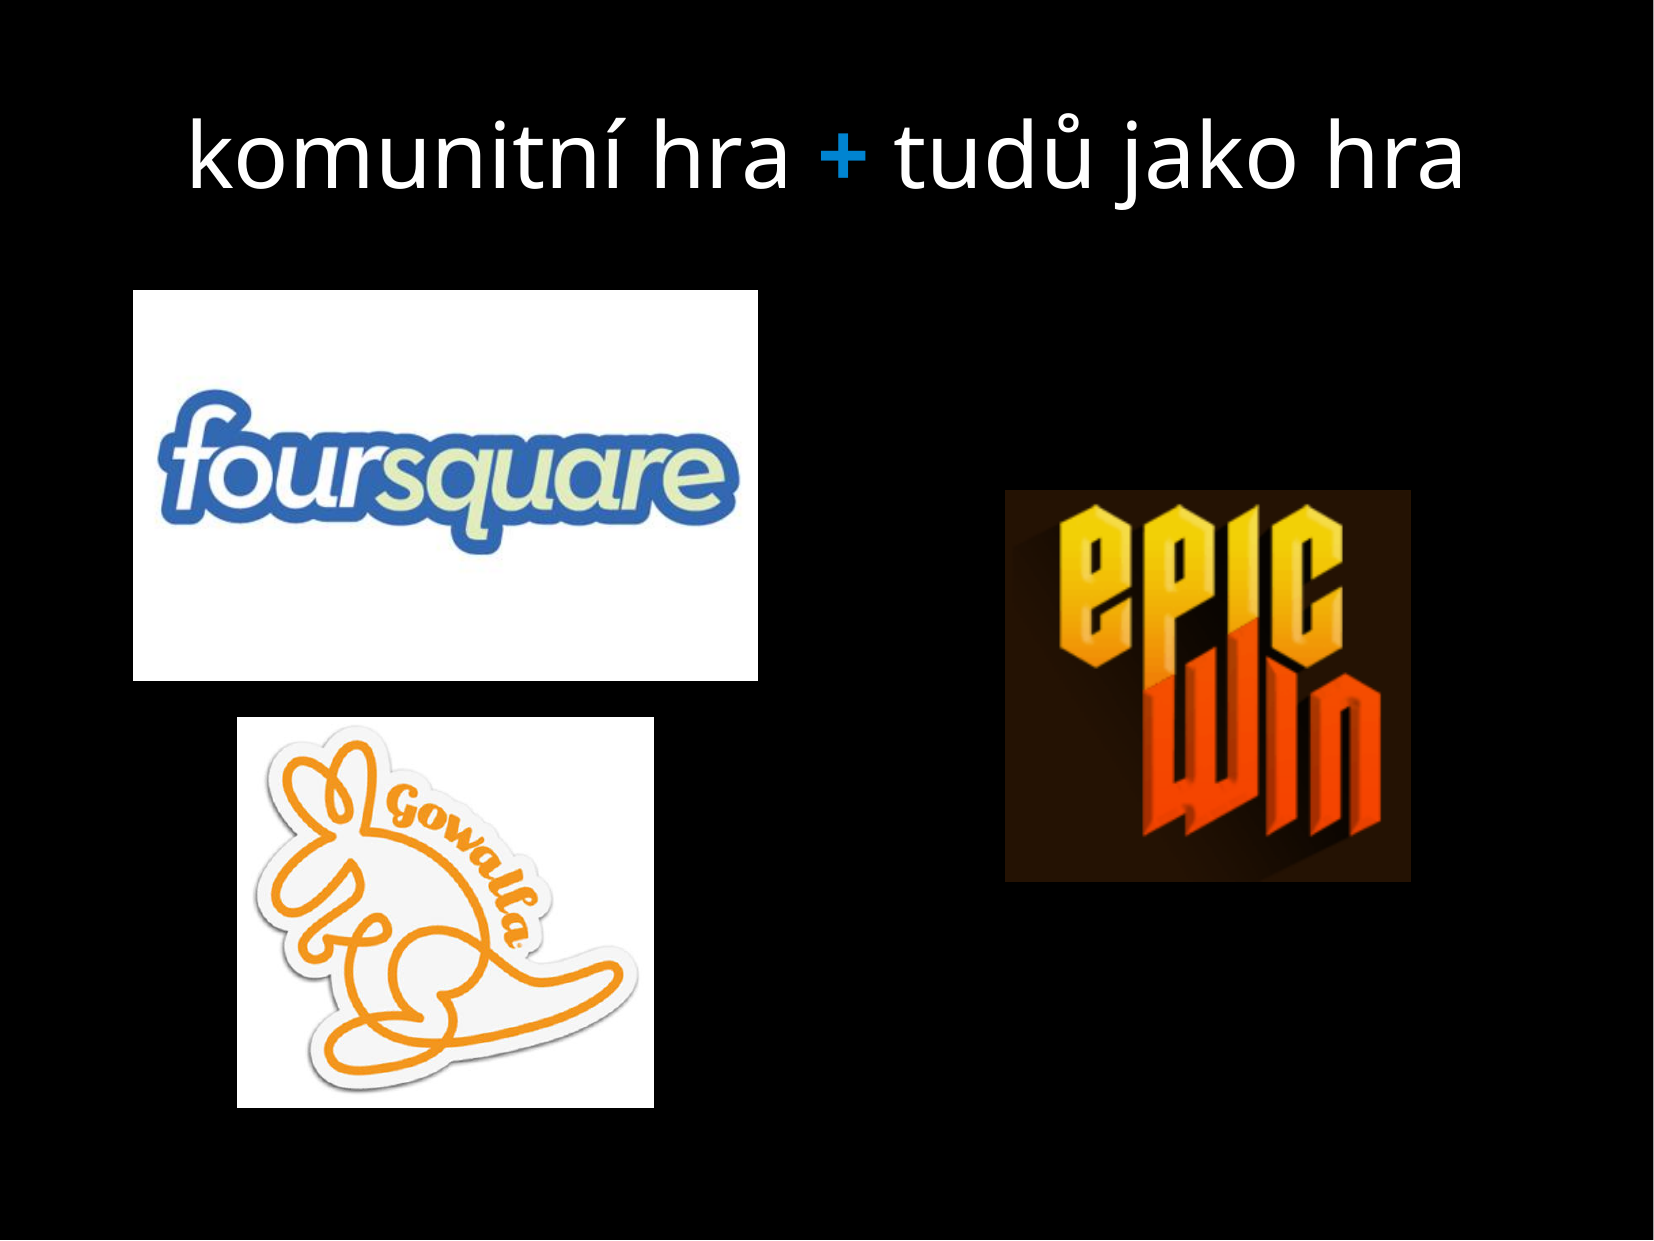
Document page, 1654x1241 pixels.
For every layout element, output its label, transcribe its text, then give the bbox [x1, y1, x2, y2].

picture [1005, 490, 1411, 882]
picture [237, 717, 654, 1109]
title komunitní hra + tudů jako hra [82, 49, 1571, 257]
list [82, 290, 809, 1109]
